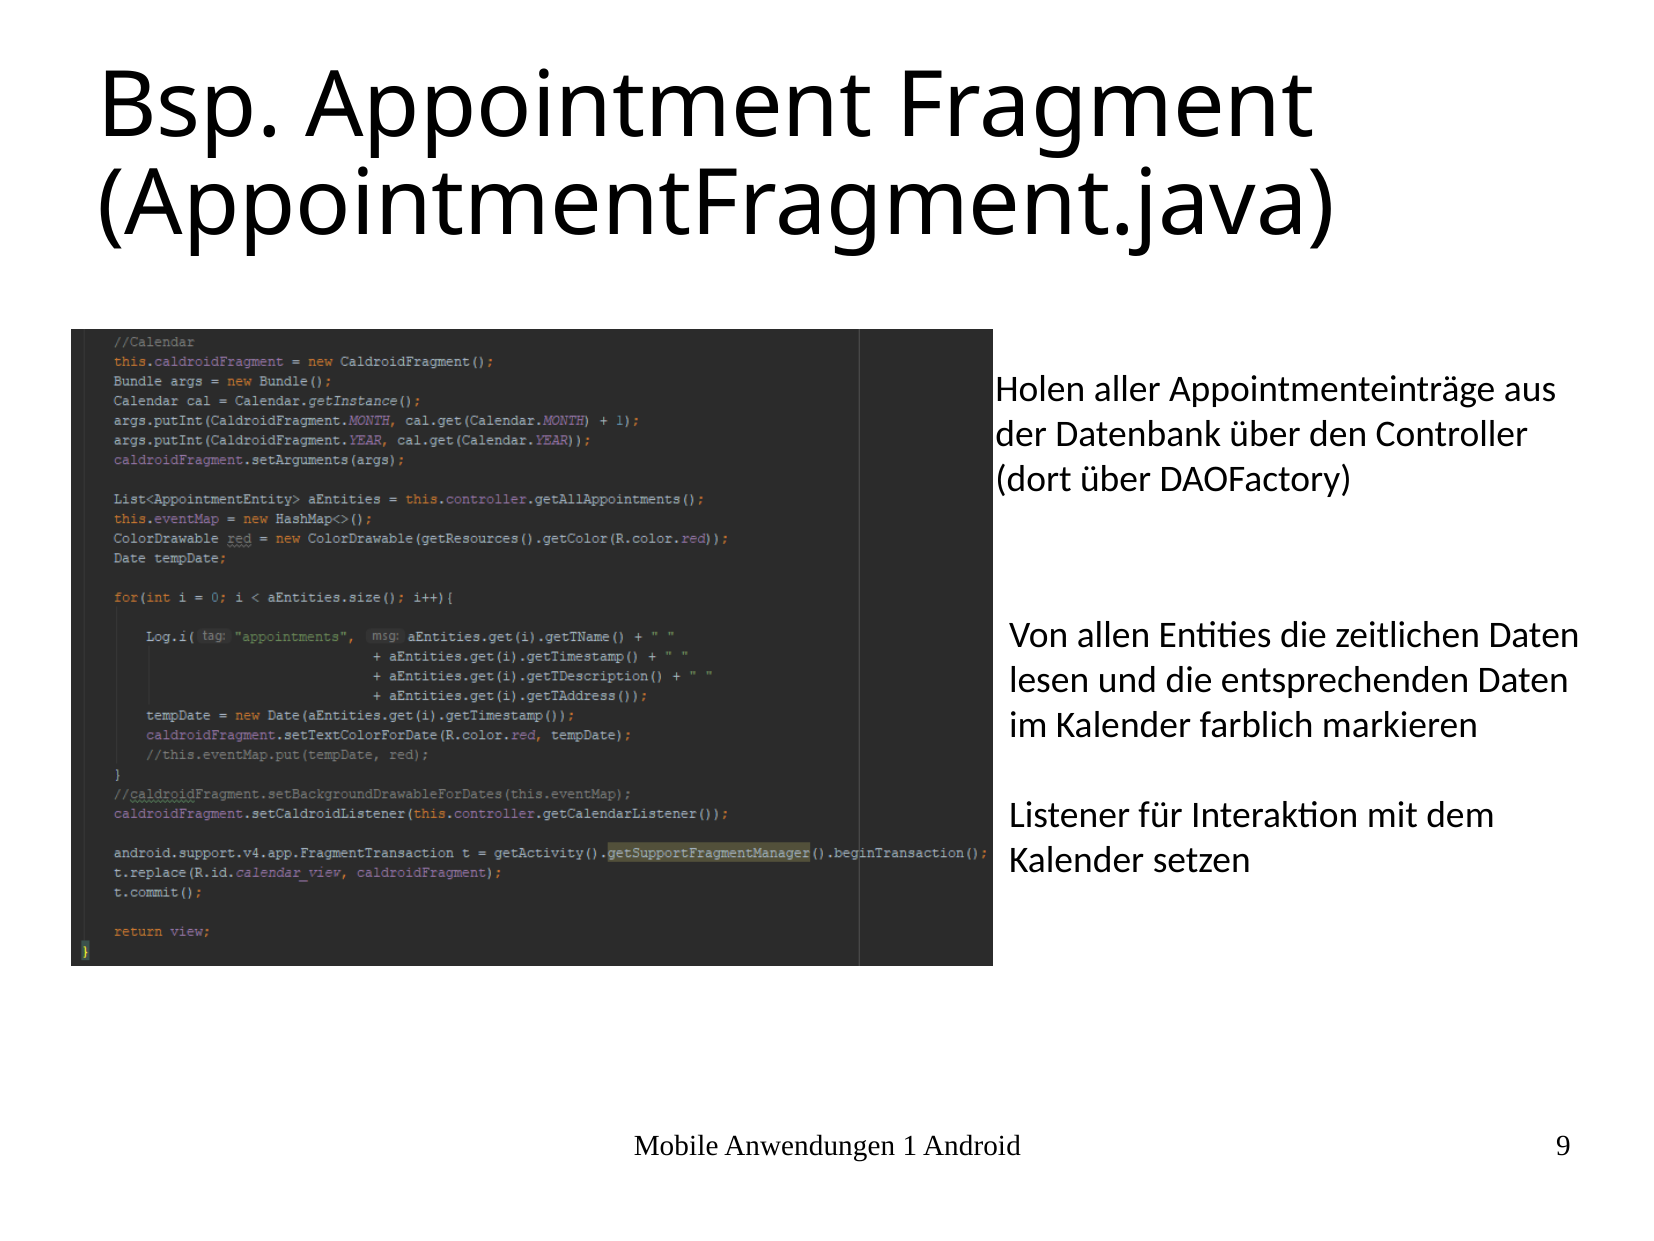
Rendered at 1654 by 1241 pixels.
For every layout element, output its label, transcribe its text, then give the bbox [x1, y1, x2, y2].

picture [71, 329, 993, 966]
title Bsp. Appointment Fragment (AppointmentFragment.java) [82, 47, 1654, 265]
text_box Von allen Entities die zeitlichen Daten lesen und die entsprechenden Daten im Kalender farblich markieren Listener für Interaktion mit dem Kalender setzen [994, 602, 1619, 888]
text_box Holen aller Appointmenteinträge aus der Datenbank über den Controller (dort über DAOFactory) [980, 356, 1595, 508]
